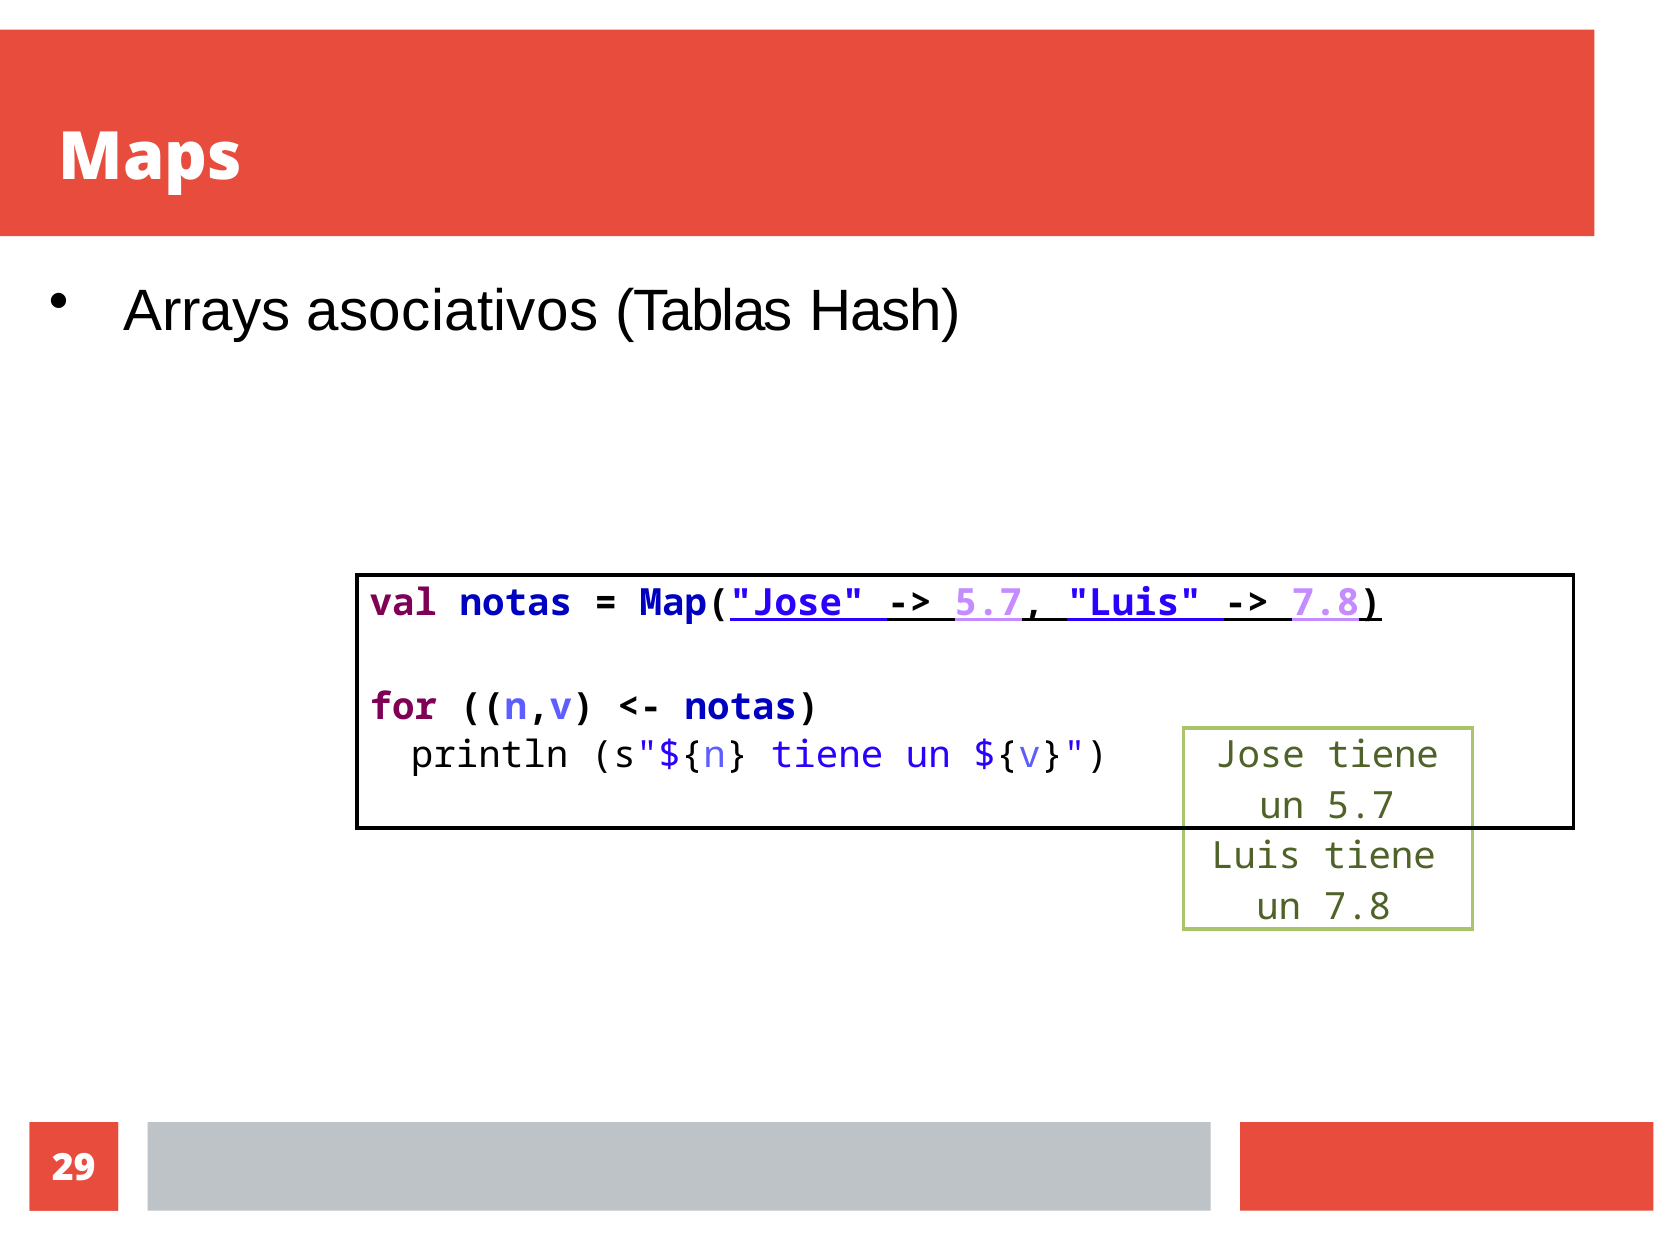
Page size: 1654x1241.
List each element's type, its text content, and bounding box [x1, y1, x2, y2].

table_header val notas = Map("Jose" -> 5.7, "Luis" -> 7.8) for ((n,v) <- notas) [359, 577, 1572, 728]
table_cell Luis tiene un 7.8 [1185, 830, 1471, 927]
table_cell [357, 830, 1182, 929]
table_cell Jose tiene un 5.7 [1185, 730, 1471, 826]
table_cell [1474, 830, 1573, 929]
text_box Arrays asociativos (Tablas Hash) [46, 272, 966, 343]
title Maps [59, 66, 1595, 200]
table_cell [1474, 728, 1572, 826]
table_cell println (s"${n} tiene un ${v}") [359, 728, 1182, 826]
